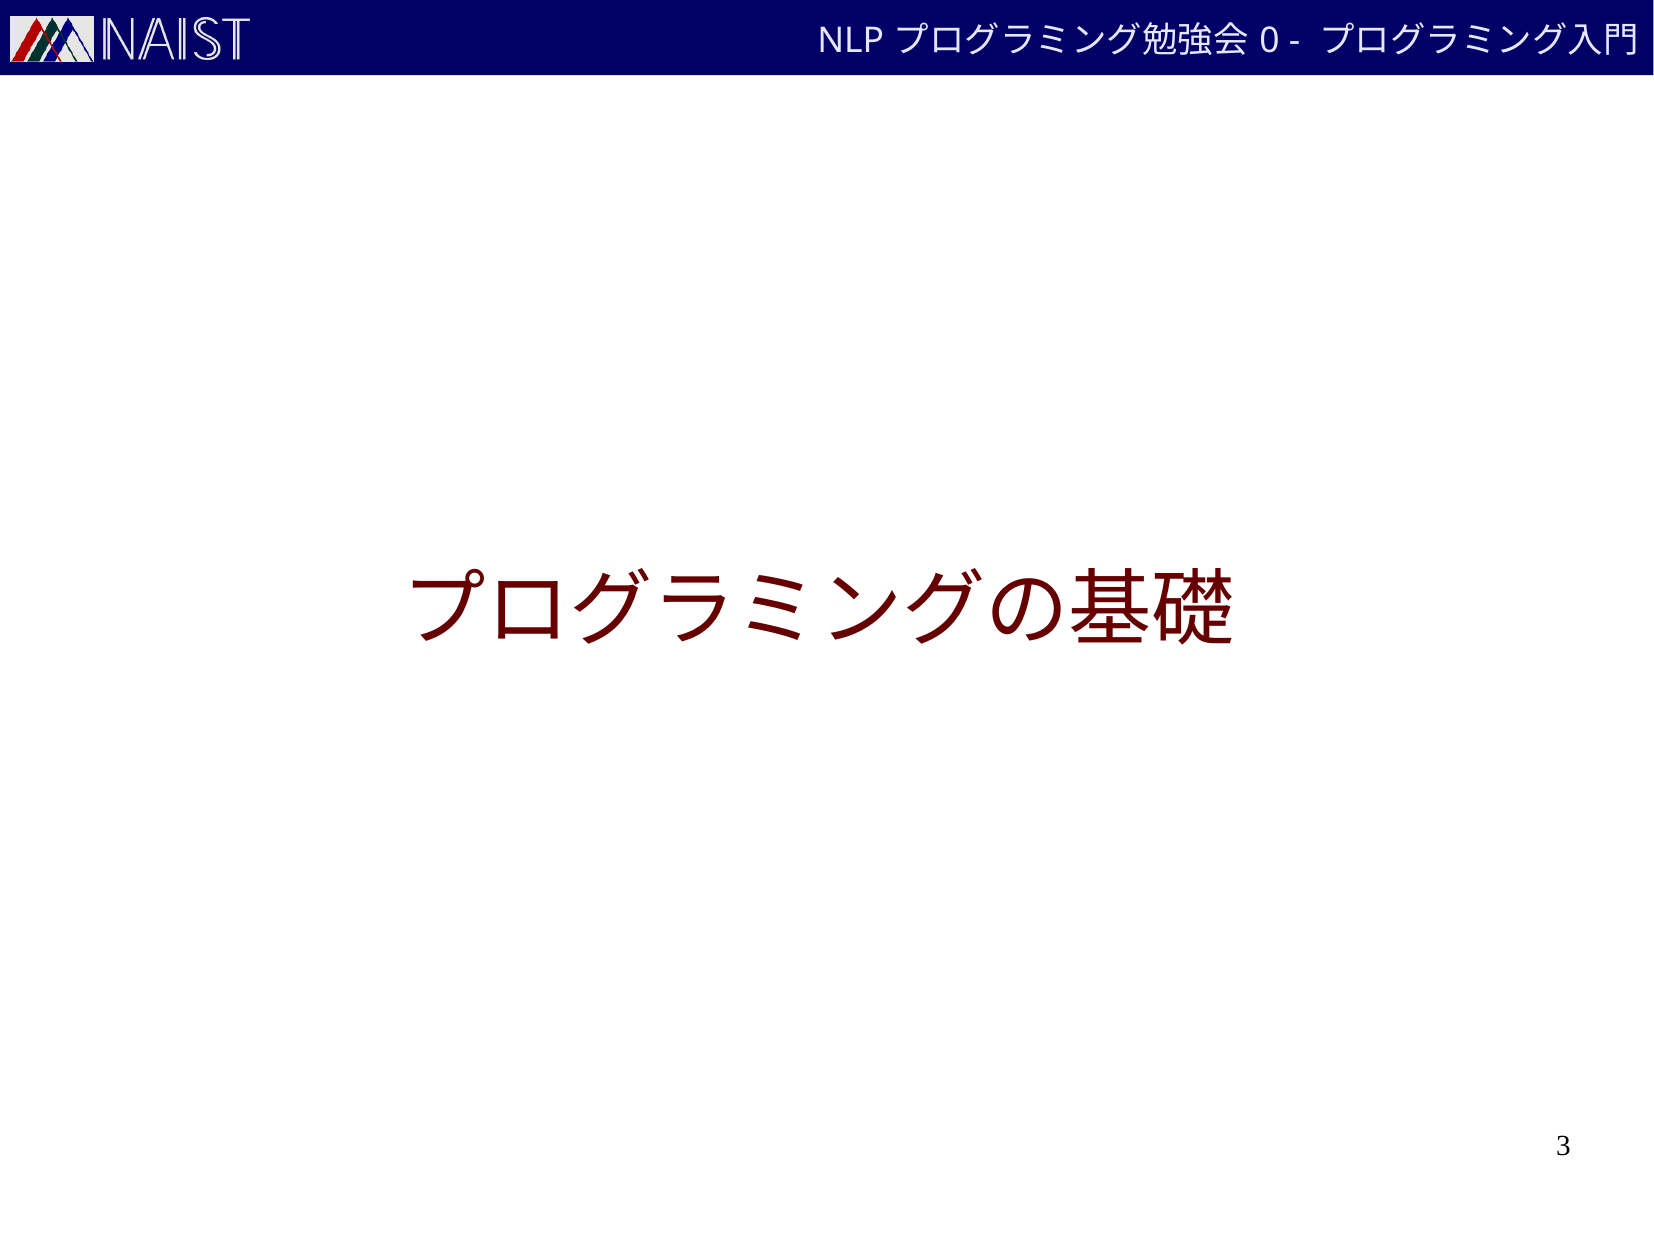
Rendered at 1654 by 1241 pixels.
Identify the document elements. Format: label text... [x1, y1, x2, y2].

picture [10, 16, 94, 62]
title プログラミングの基礎 [75, 506, 1564, 698]
picture [102, 17, 251, 60]
